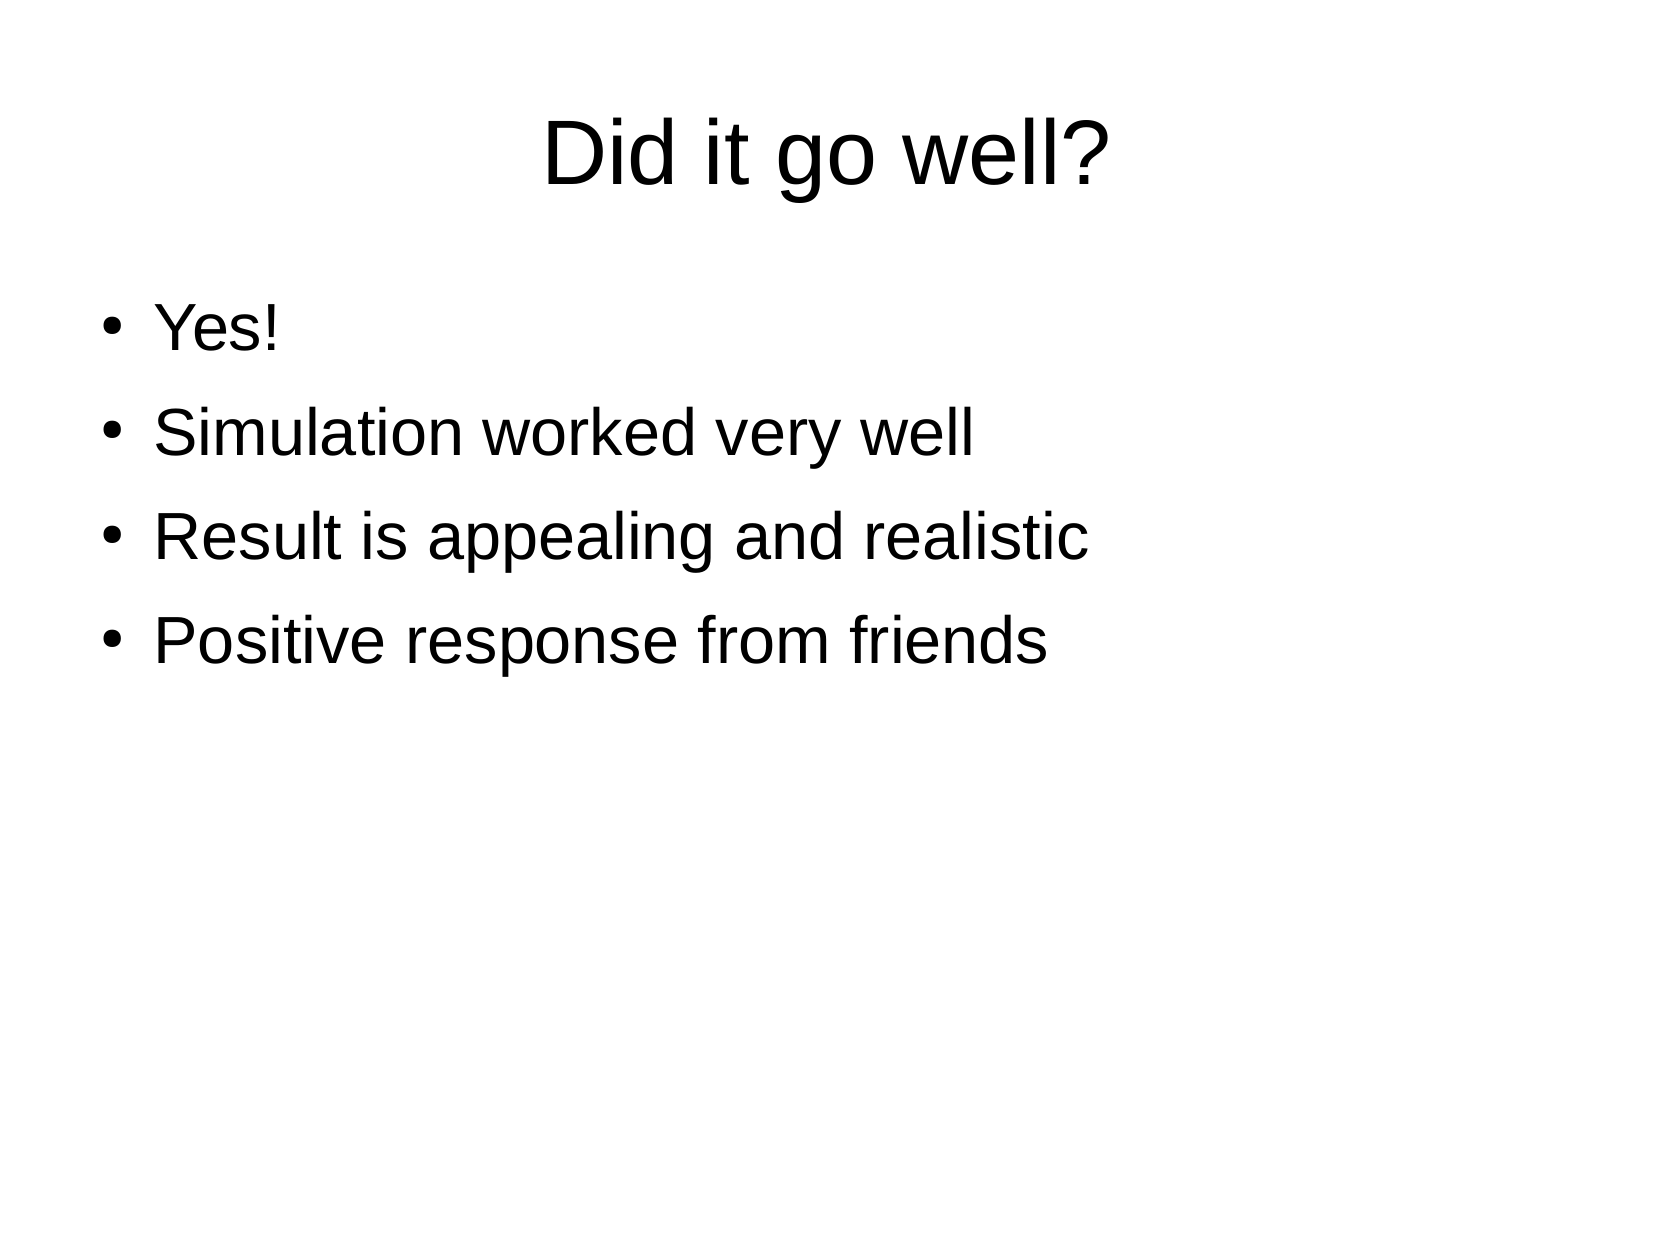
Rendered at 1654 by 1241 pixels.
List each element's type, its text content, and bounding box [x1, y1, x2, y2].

list Yes! Simulation worked very well Result is appealing and realistic Positive response from friends [82, 290, 1571, 1010]
title Did it go well? [82, 49, 1571, 257]
